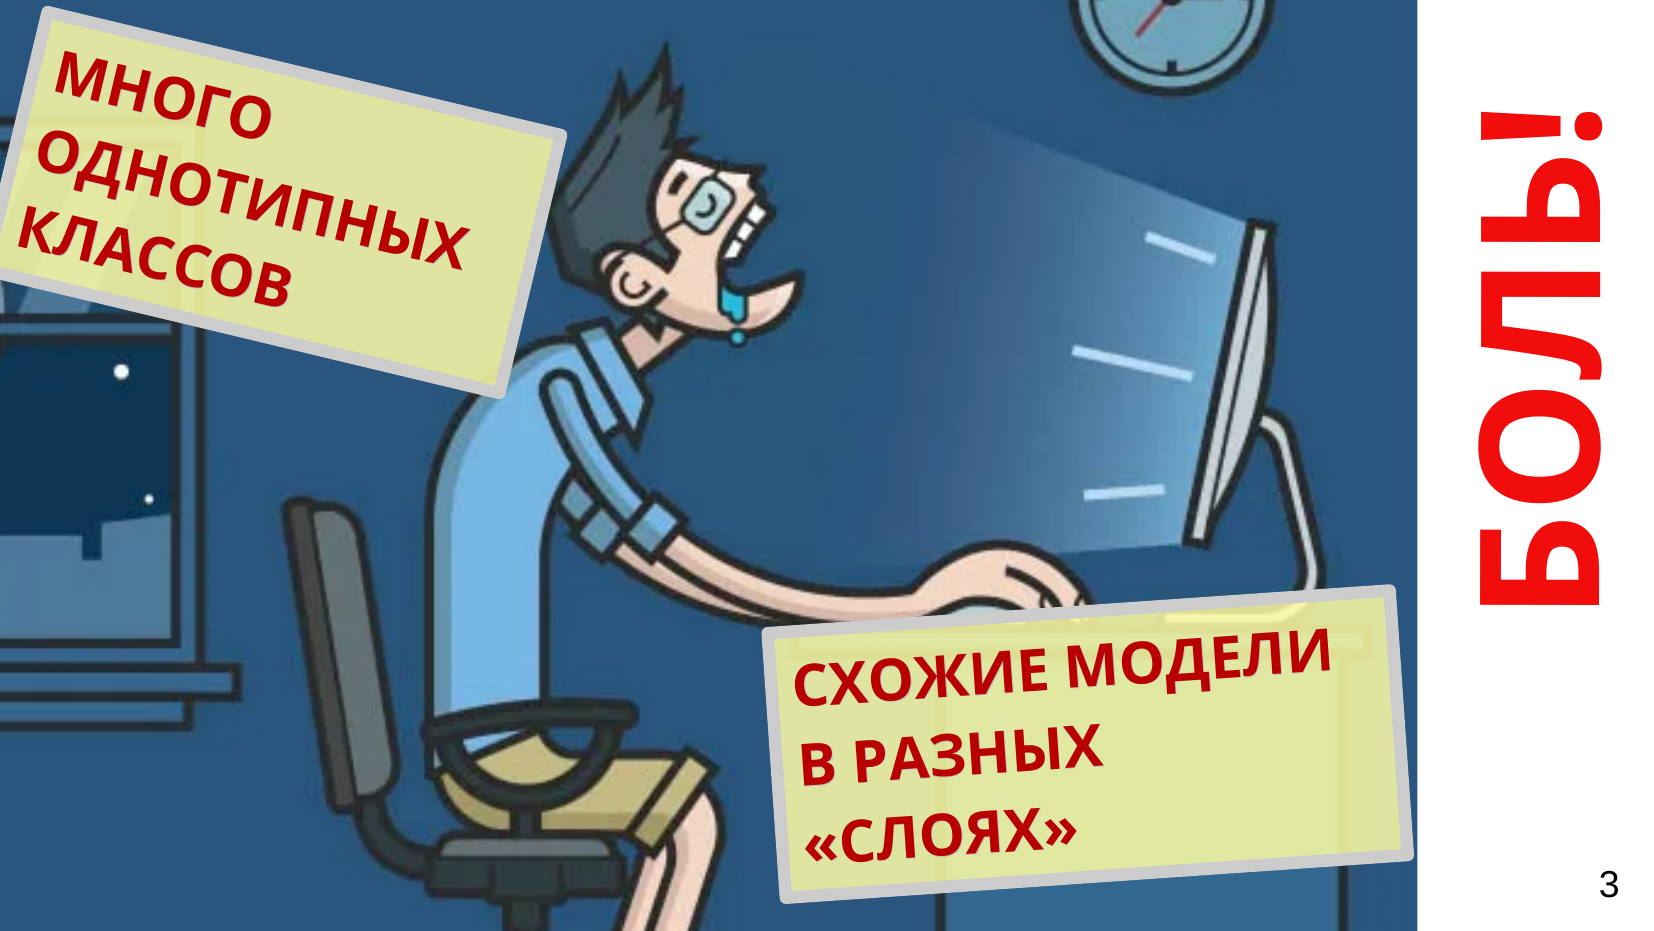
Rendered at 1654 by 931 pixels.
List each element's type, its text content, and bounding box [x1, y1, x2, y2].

text_box <номер> [1518, 856, 1654, 927]
text_box Много однотипных классов [0, 12, 562, 393]
picture [0, 0, 1418, 931]
text_box Схожие модели в разных «слоях» [767, 590, 1408, 898]
text_box БОЛЬ! [1421, 0, 1649, 621]
